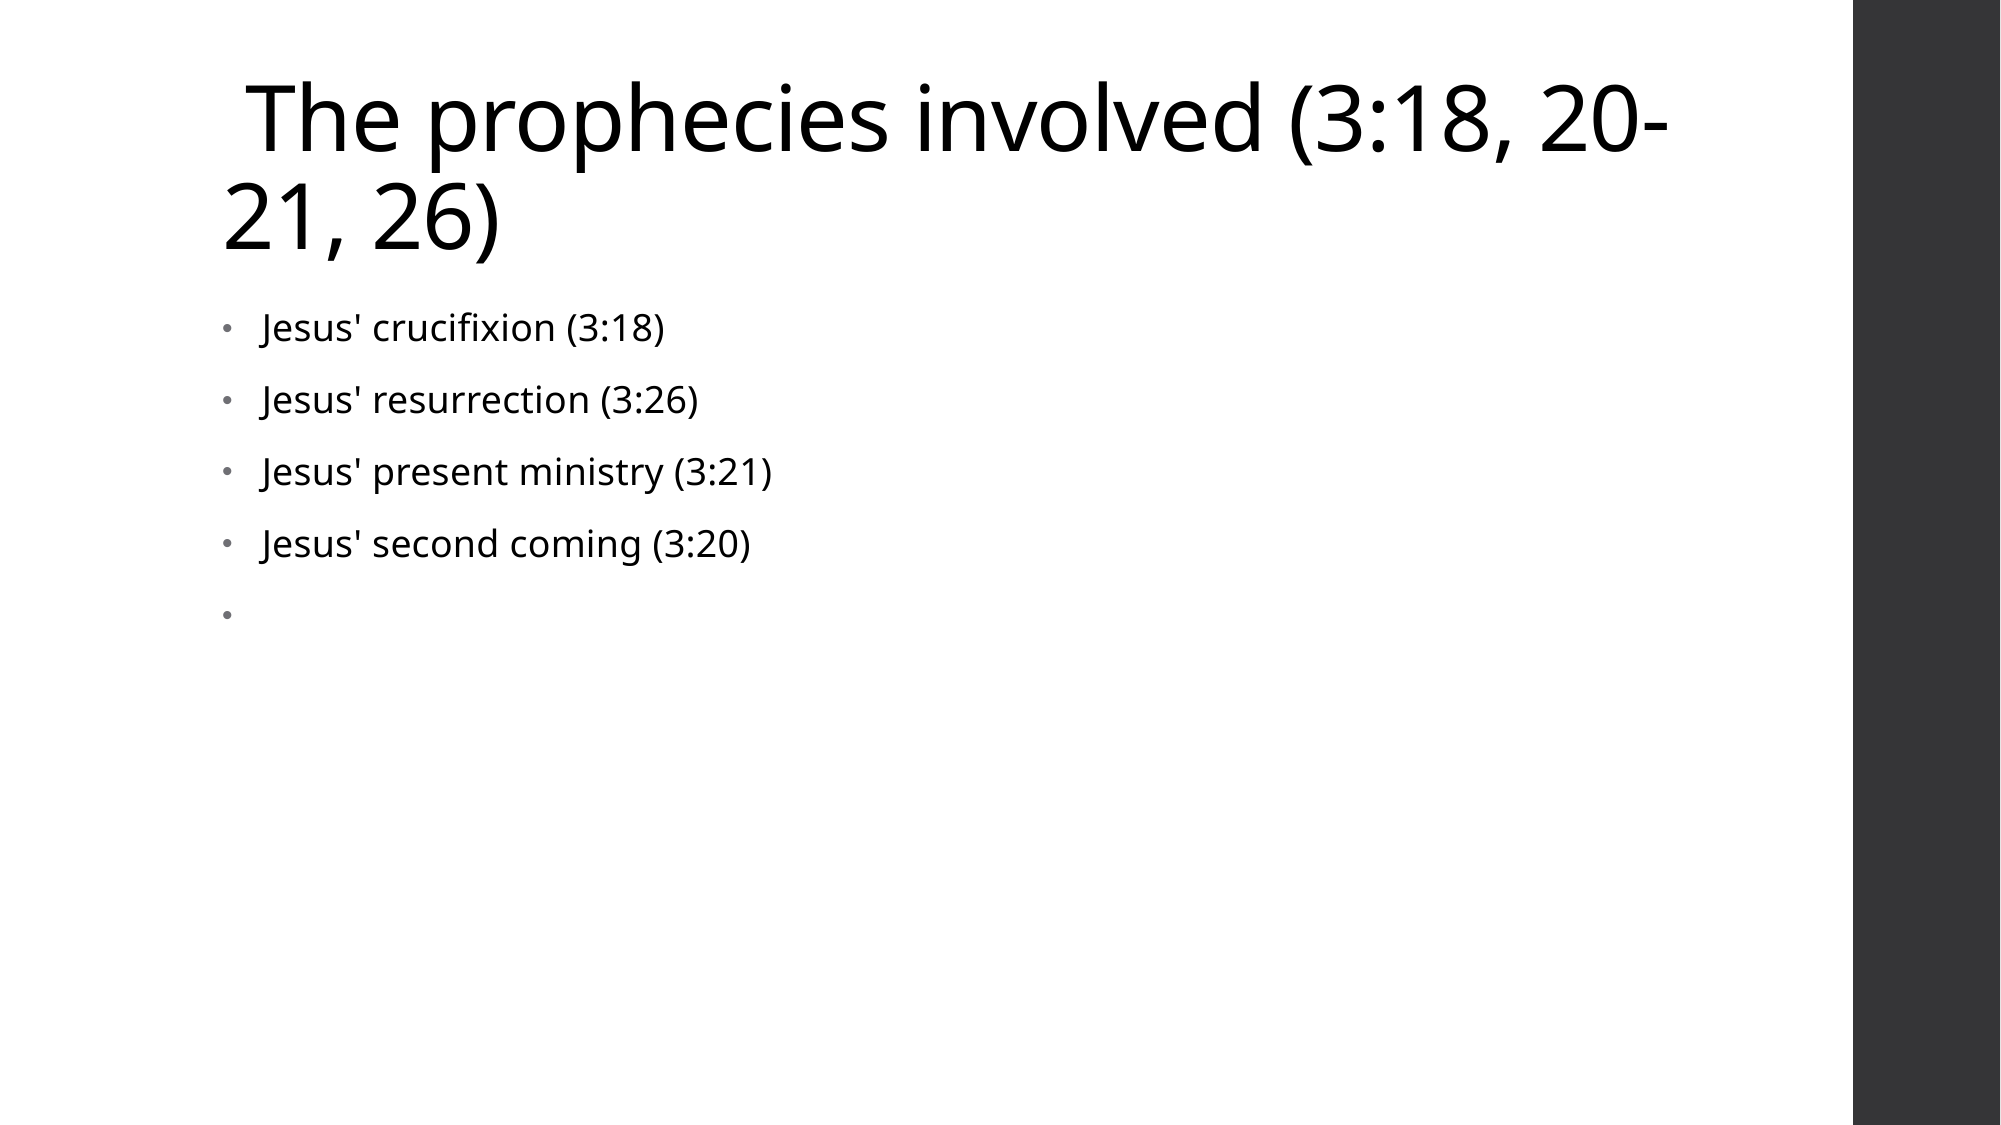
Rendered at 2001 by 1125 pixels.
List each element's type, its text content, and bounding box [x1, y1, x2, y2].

title The prophecies involved (3:18, 20-21, 26) [206, 60, 1797, 278]
list Jesus' crucifixion (3:18) Jesus' resurrection (3:26) Jesus' present ministry (3:21) Jesus' second coming (3:20) [206, 299, 1617, 1014]
